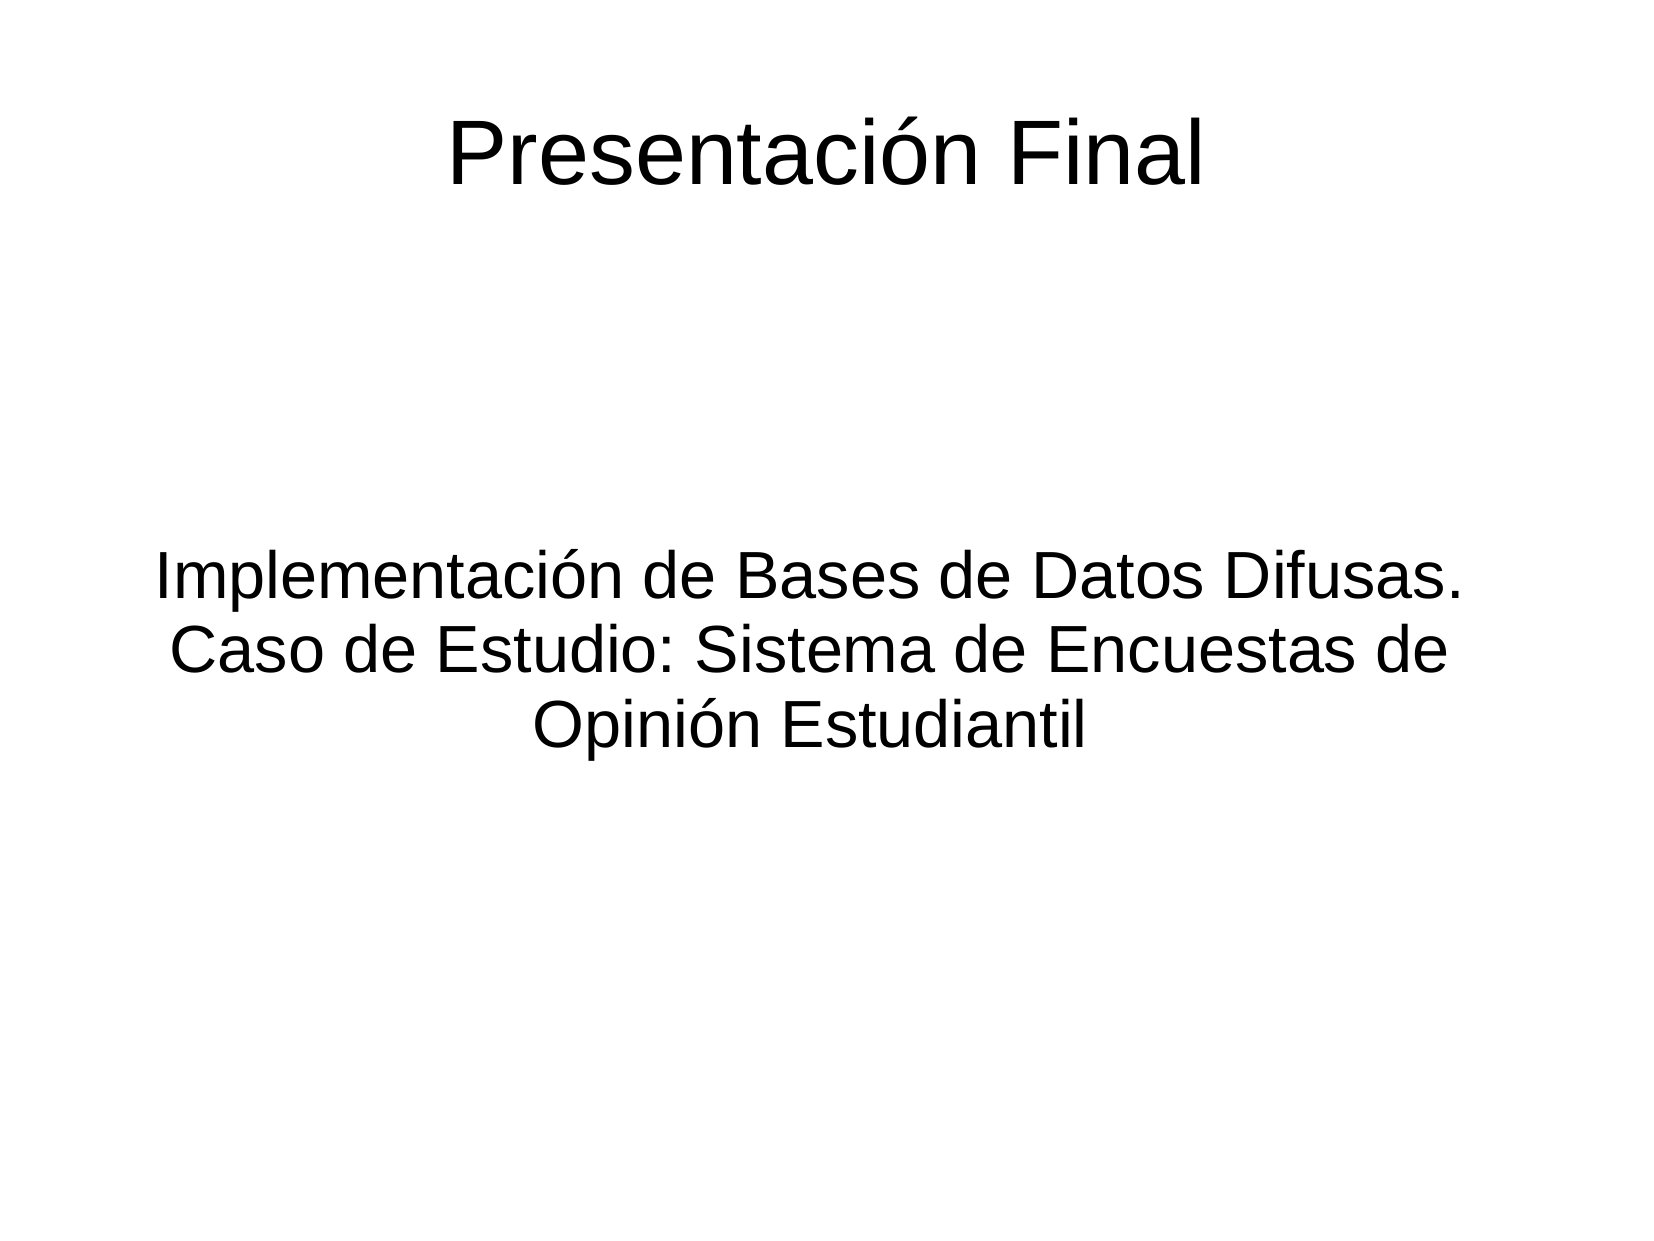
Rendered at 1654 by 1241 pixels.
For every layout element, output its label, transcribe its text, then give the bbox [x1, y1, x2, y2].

title Presentación Final [82, 49, 1571, 257]
subtitle Implementación de Bases de Datos Difusas. Caso de Estudio: Sistema de Encuestas de Opinión Estudiantil [82, 290, 1538, 1010]
